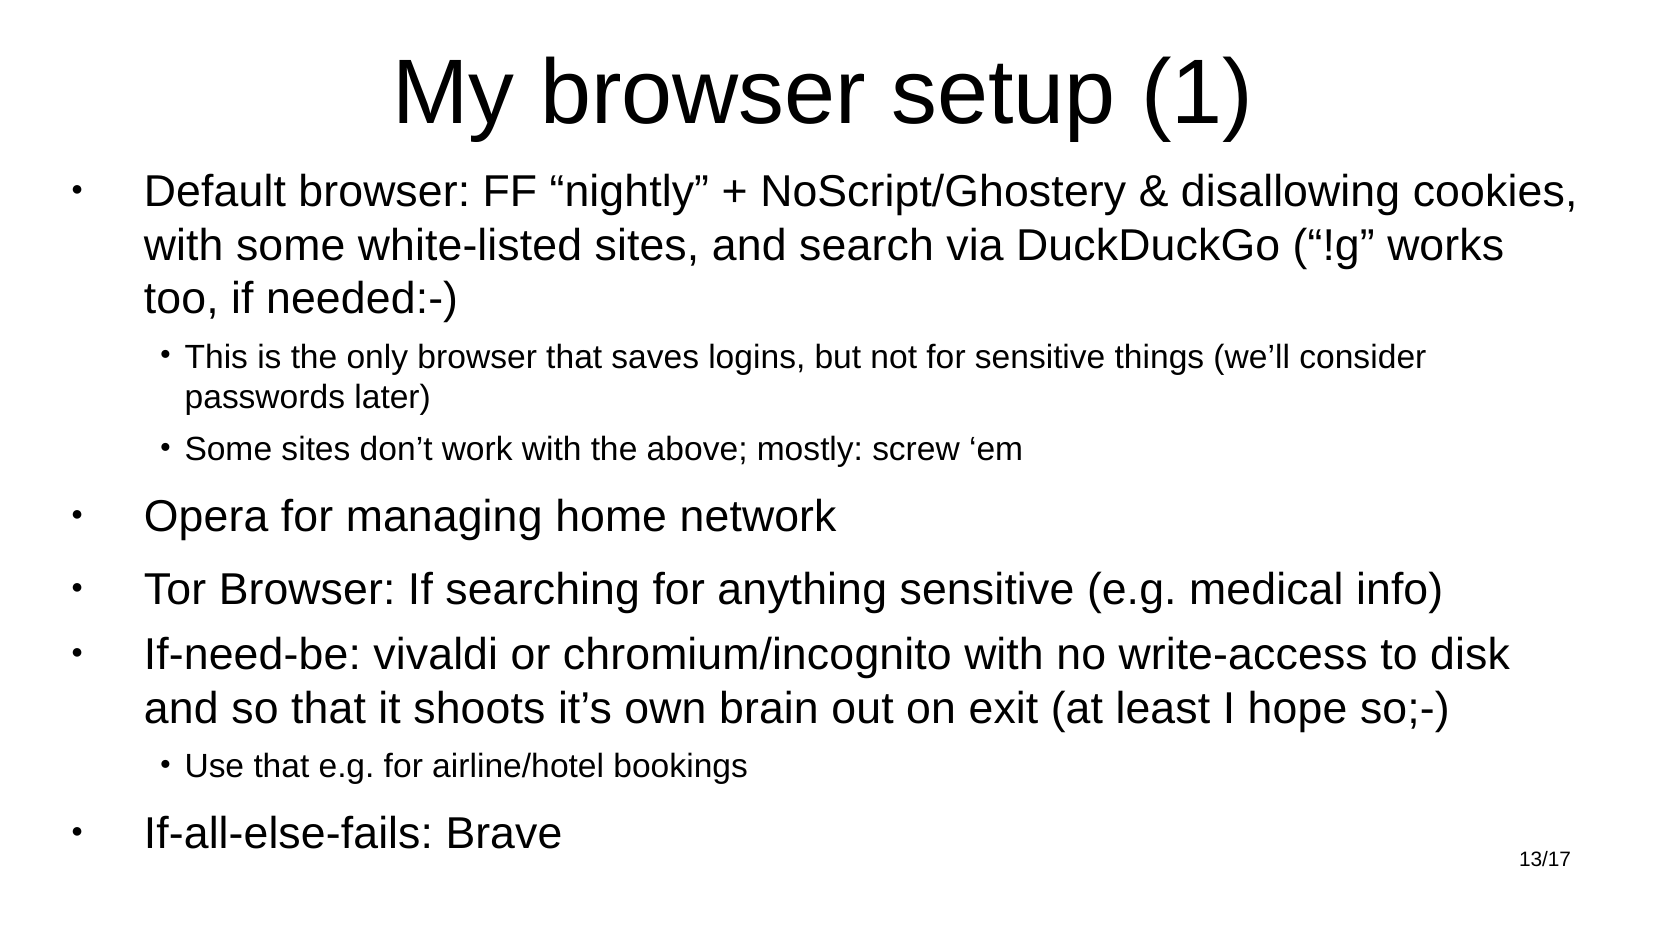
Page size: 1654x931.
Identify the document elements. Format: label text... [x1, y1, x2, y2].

title My browser setup (1) [123, 11, 1523, 161]
list Default browser: FF “nightly” + NoScript/Ghostery & disallowing cookies, with some white-listed sites, and search via DuckDuckGo (“!g” works too, if needed:-) This is the only browser that saves logins, but not for sensitive things (we’ll consider passwords later) Some sites don’t work with the above; mostly: screw ‘em Opera for managing home network Tor Browser: If searching for anything sensitive (e.g. medical info) If-need-be: vivaldi or chromium/incognito with no write-access to disk and so that it shoots it’s own brain out on exit (at least I hope so;-) Use that e.g. for airline/hotel bookings If-all-else-fails: Brave [59, 161, 1595, 863]
